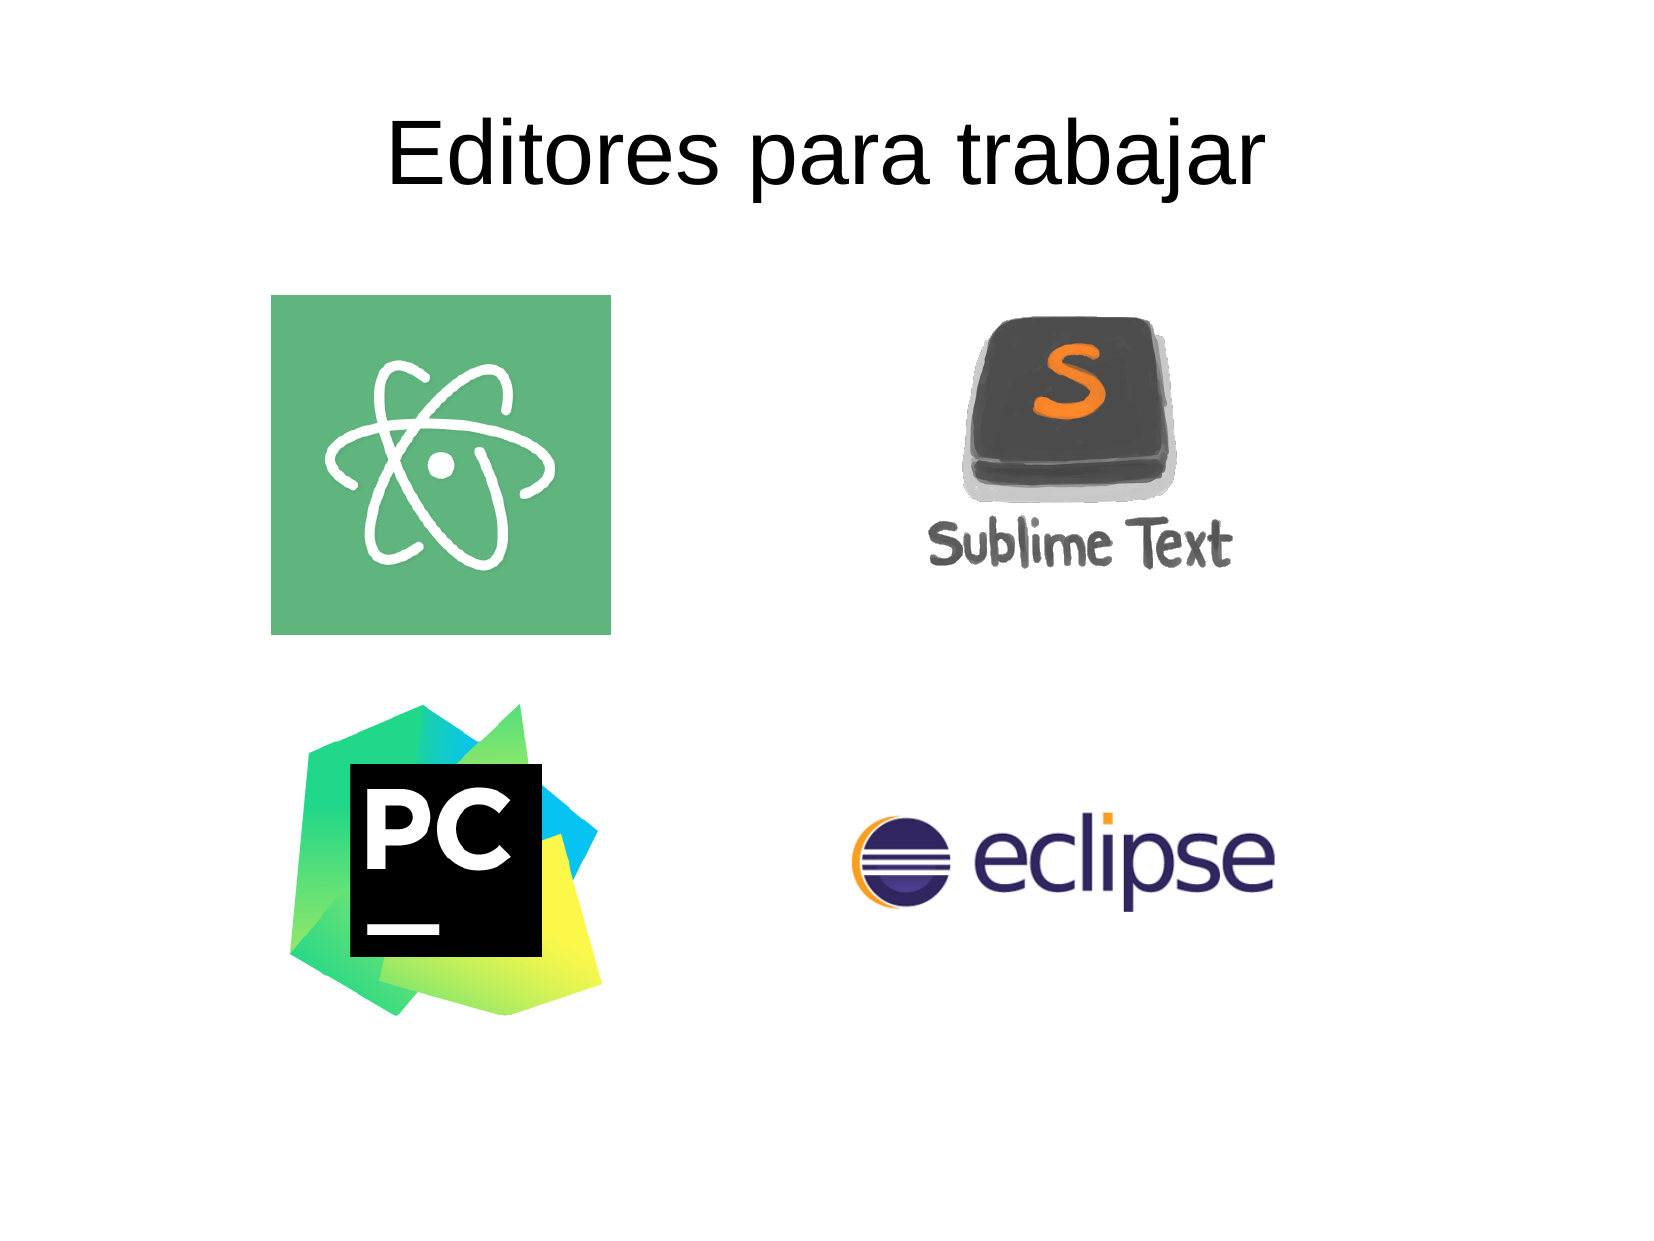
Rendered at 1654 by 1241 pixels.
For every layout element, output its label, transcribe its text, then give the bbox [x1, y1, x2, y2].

title Editores para trabajar [82, 49, 1571, 257]
picture [251, 664, 640, 1054]
picture [271, 295, 611, 635]
picture [897, 259, 1264, 626]
picture [842, 641, 1288, 1087]
